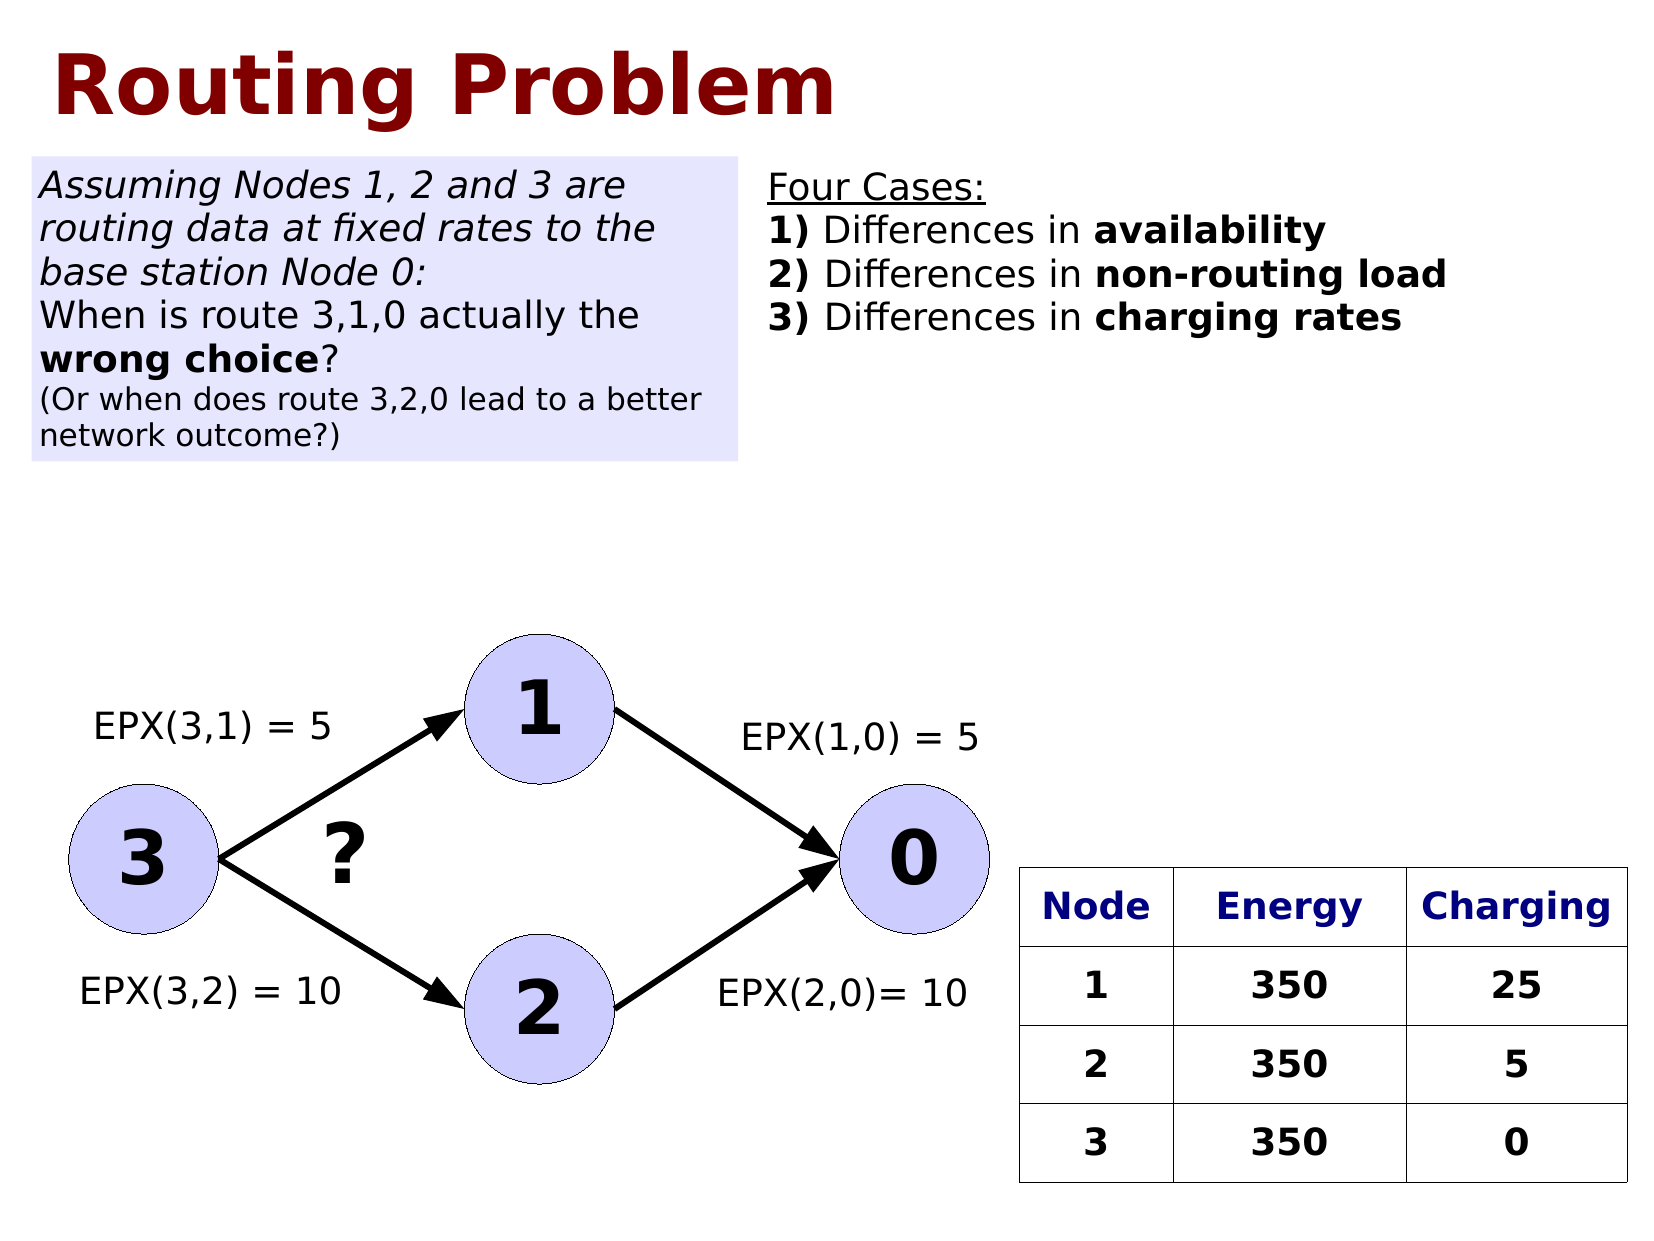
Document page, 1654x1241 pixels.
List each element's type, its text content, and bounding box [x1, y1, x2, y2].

table_cell 350 [1174, 1026, 1406, 1103]
text_box ? [306, 799, 385, 912]
text_box Four Cases: 1) Differences in availability 2) Differences in non-routing load 3) Differences in charging rates [752, 157, 1520, 521]
table_cell 350 [1174, 1104, 1406, 1182]
table_cell 0 [1407, 1104, 1627, 1182]
table_cell 1 [1020, 947, 1173, 1025]
title Routing Problem [51, 0, 1654, 173]
text_box EPX(2,0)= 10 [701, 964, 984, 1055]
table_header Charging [1407, 868, 1627, 946]
table_header Node [1020, 868, 1173, 946]
text_box 2 [464, 934, 615, 1085]
table_cell 350 [1174, 947, 1406, 1025]
table_cell 25 [1407, 947, 1627, 1025]
table_cell 2 [1020, 1026, 1173, 1103]
table_cell 5 [1407, 1026, 1627, 1103]
text_box EPX(1,0) = 5 [725, 708, 996, 768]
table_header Energy [1174, 868, 1406, 946]
text_box 0 [839, 784, 990, 935]
text_box Assuming Nodes 1, 2 and 3 are routing data at fixed rates to the base station Node 0: When is route 3,1,0 actually the wrong choice? (Or when does route 3,2,0 lead to a better network outcome?) [31, 156, 739, 462]
text_box 3 [68, 784, 219, 935]
text_box EPX(3,1) = 5 [78, 697, 348, 756]
text_box 1 [464, 634, 615, 785]
table_cell 3 [1020, 1104, 1173, 1182]
text_box EPX(3,2) = 10 [64, 962, 358, 1021]
